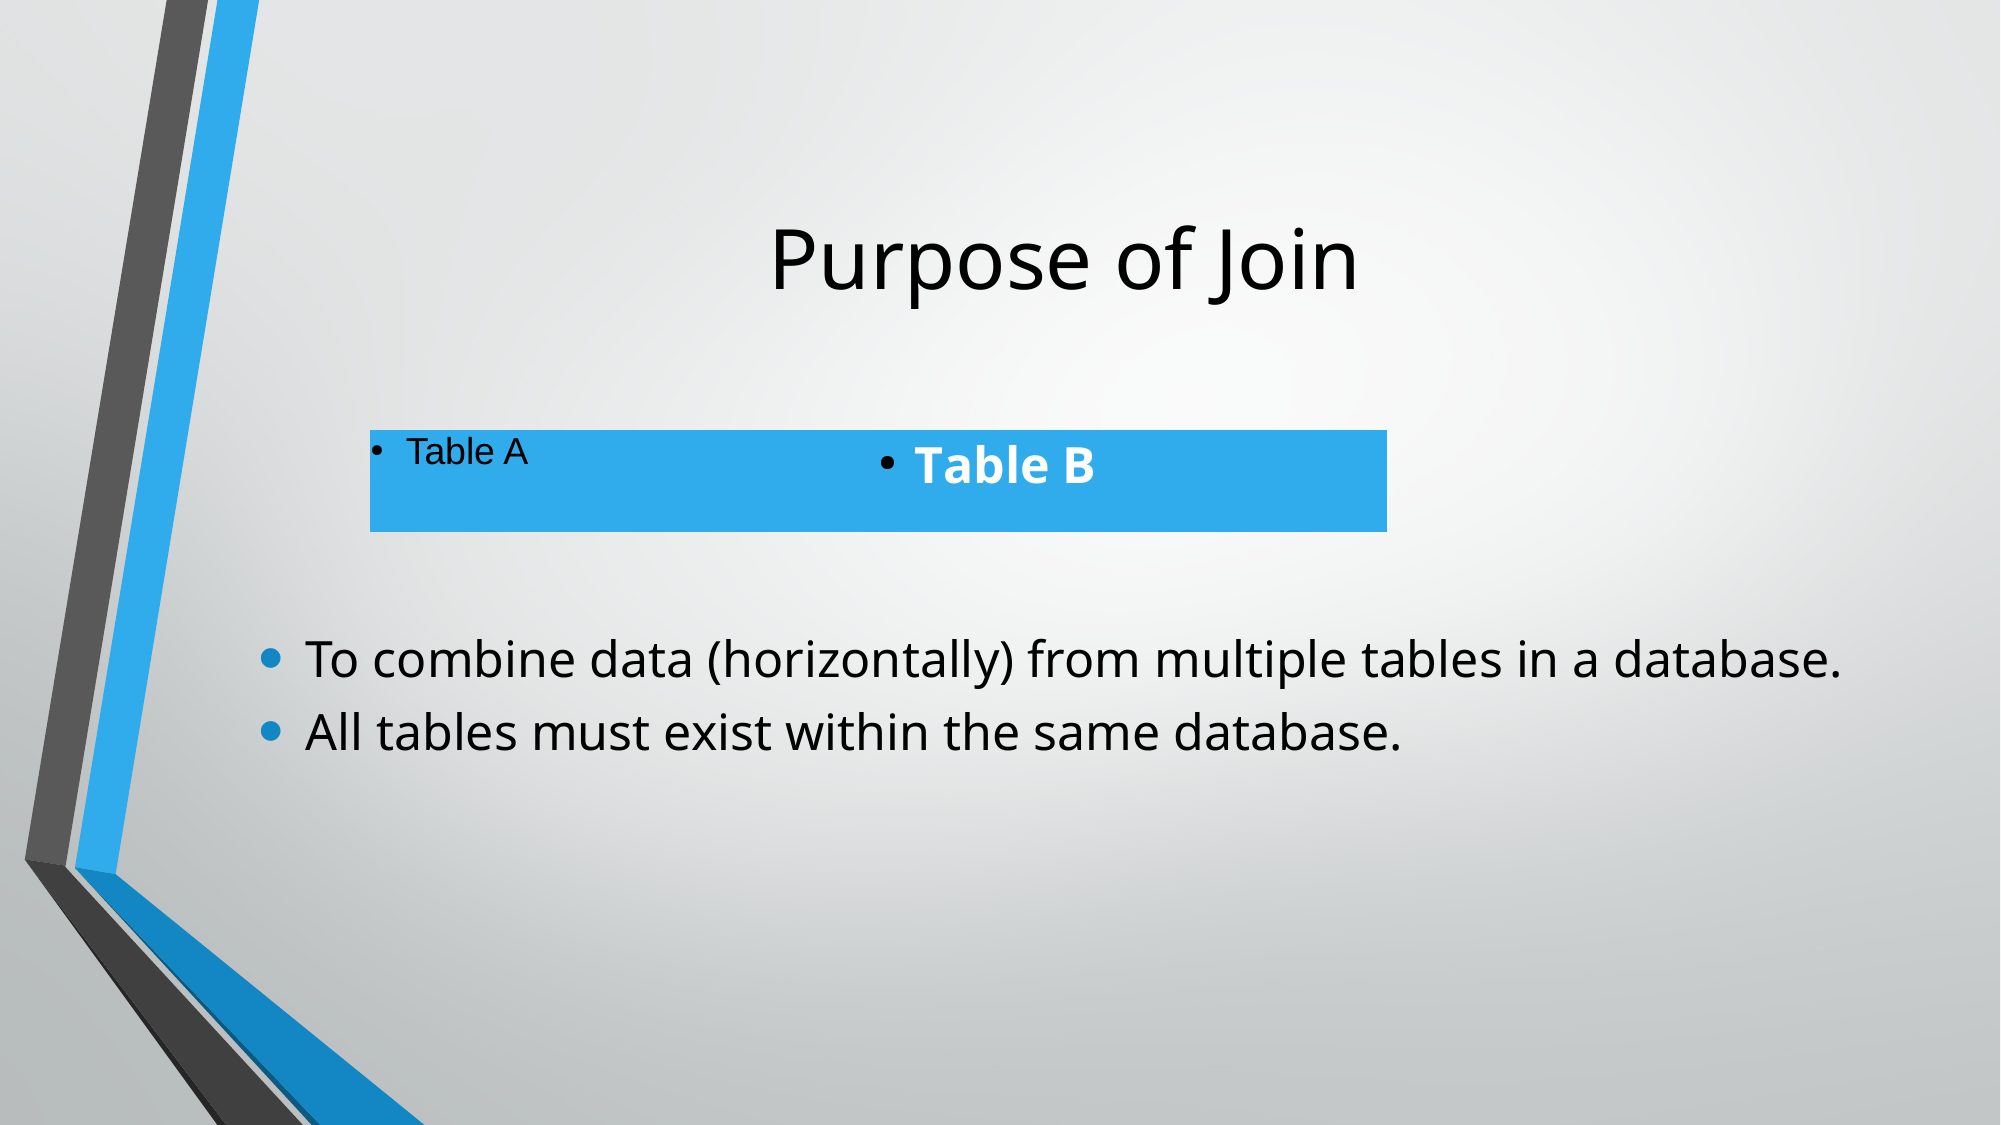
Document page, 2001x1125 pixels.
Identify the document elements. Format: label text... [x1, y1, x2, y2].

title Purpose of Join [243, 112, 1887, 400]
table_header Table B [879, 430, 1387, 532]
table_header Table A [370, 430, 879, 532]
list To combine data (horizontally) from multiple tables in a database. All tables must exist within the same database. [243, 437, 1887, 950]
